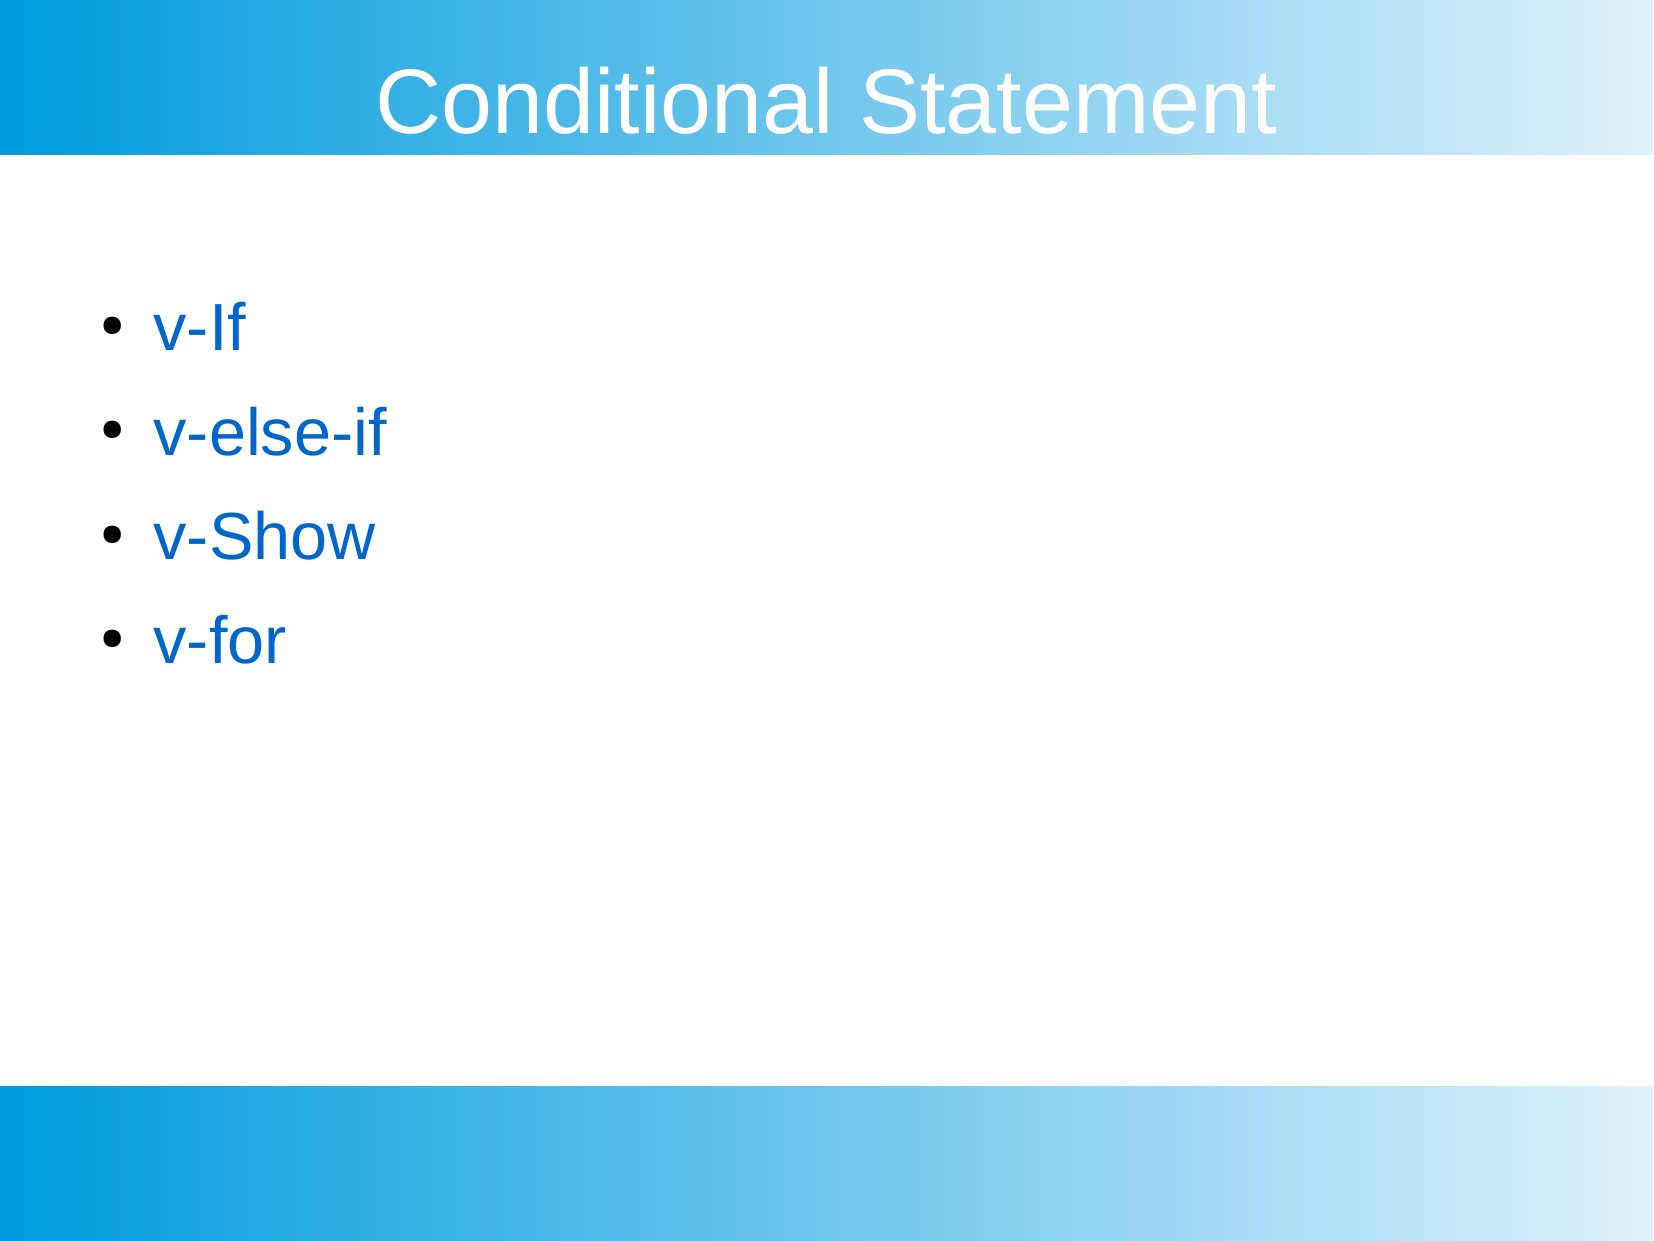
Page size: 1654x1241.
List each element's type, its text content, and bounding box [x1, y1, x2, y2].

list v-If v-else-if v-Show v-for [82, 290, 1571, 1010]
title Conditional Statement [82, 49, 1571, 155]
